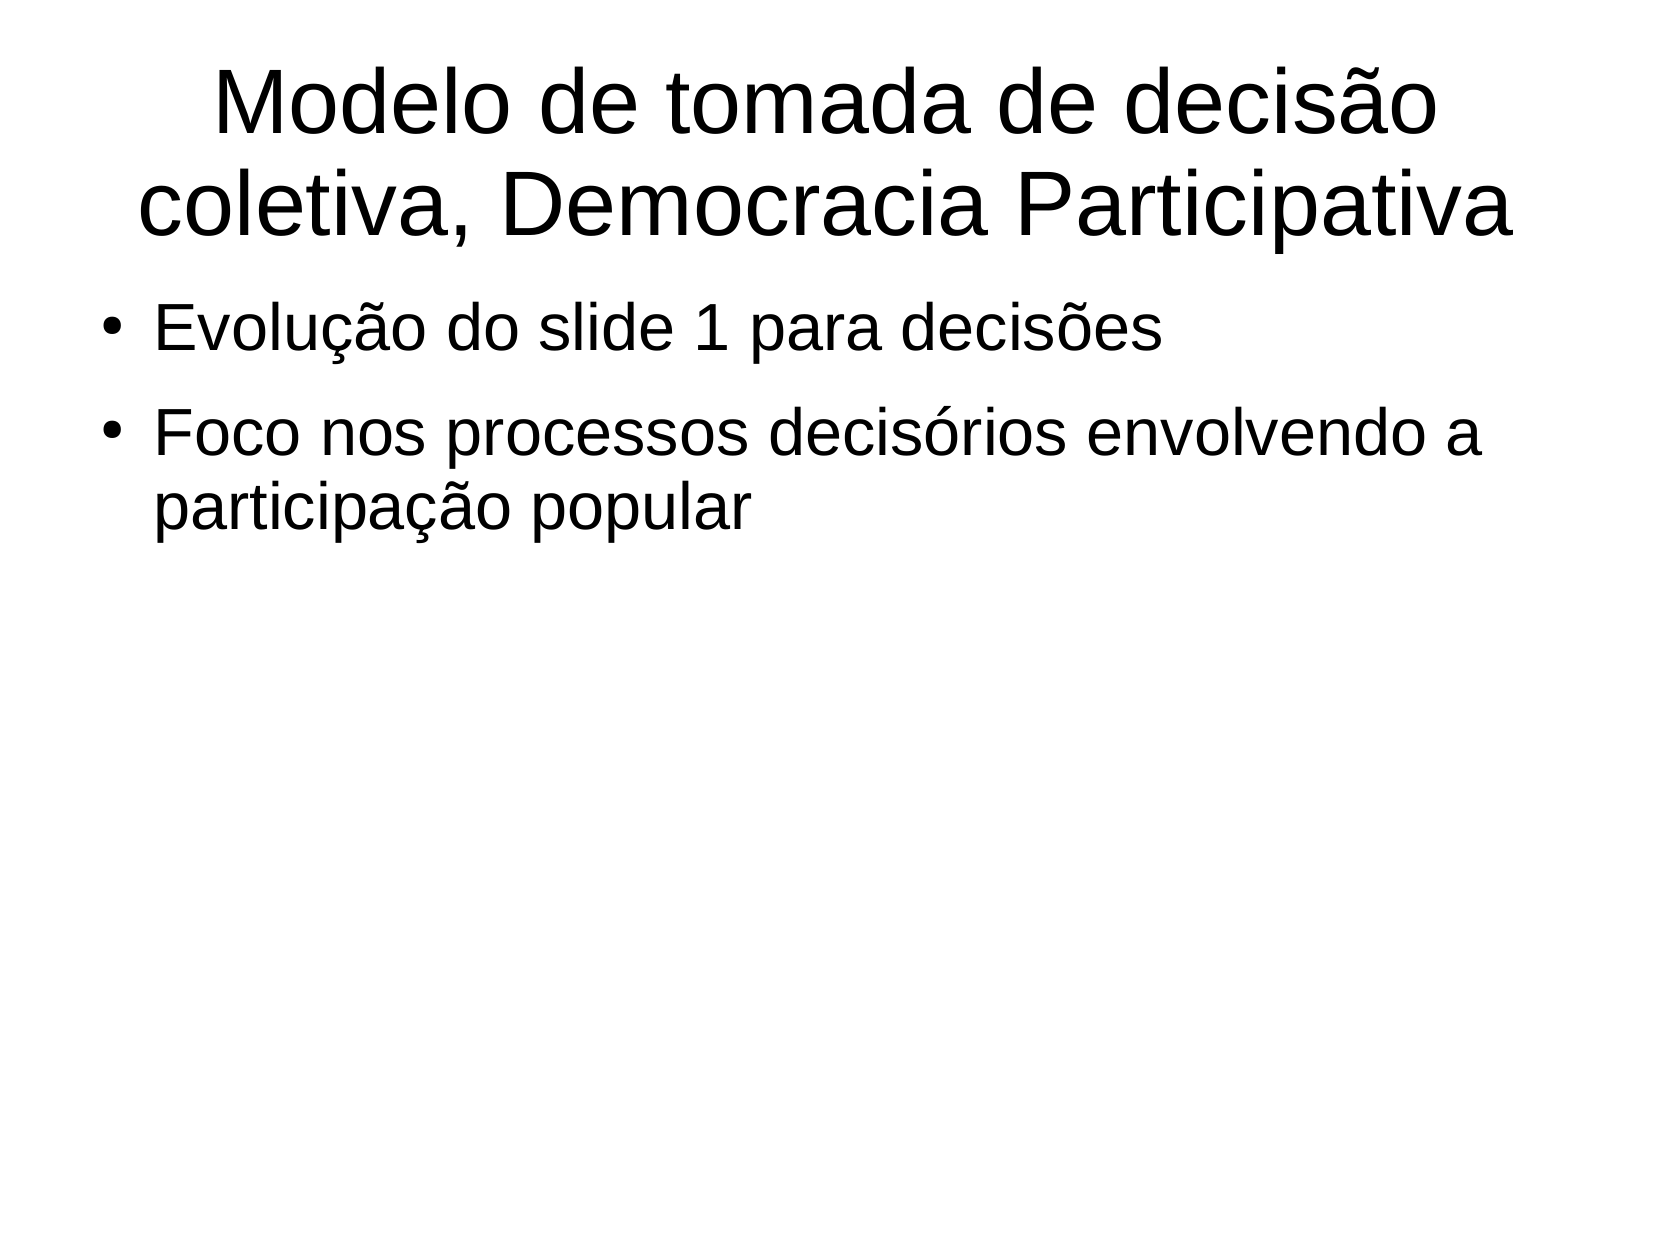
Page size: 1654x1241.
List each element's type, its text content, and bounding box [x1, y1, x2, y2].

list Evolução do slide 1 para decisões Foco nos processos decisórios envolvendo a participação popular [82, 290, 1571, 1010]
title Modelo de tomada de decisão coletiva, Democracia Participativa [82, 49, 1571, 257]
